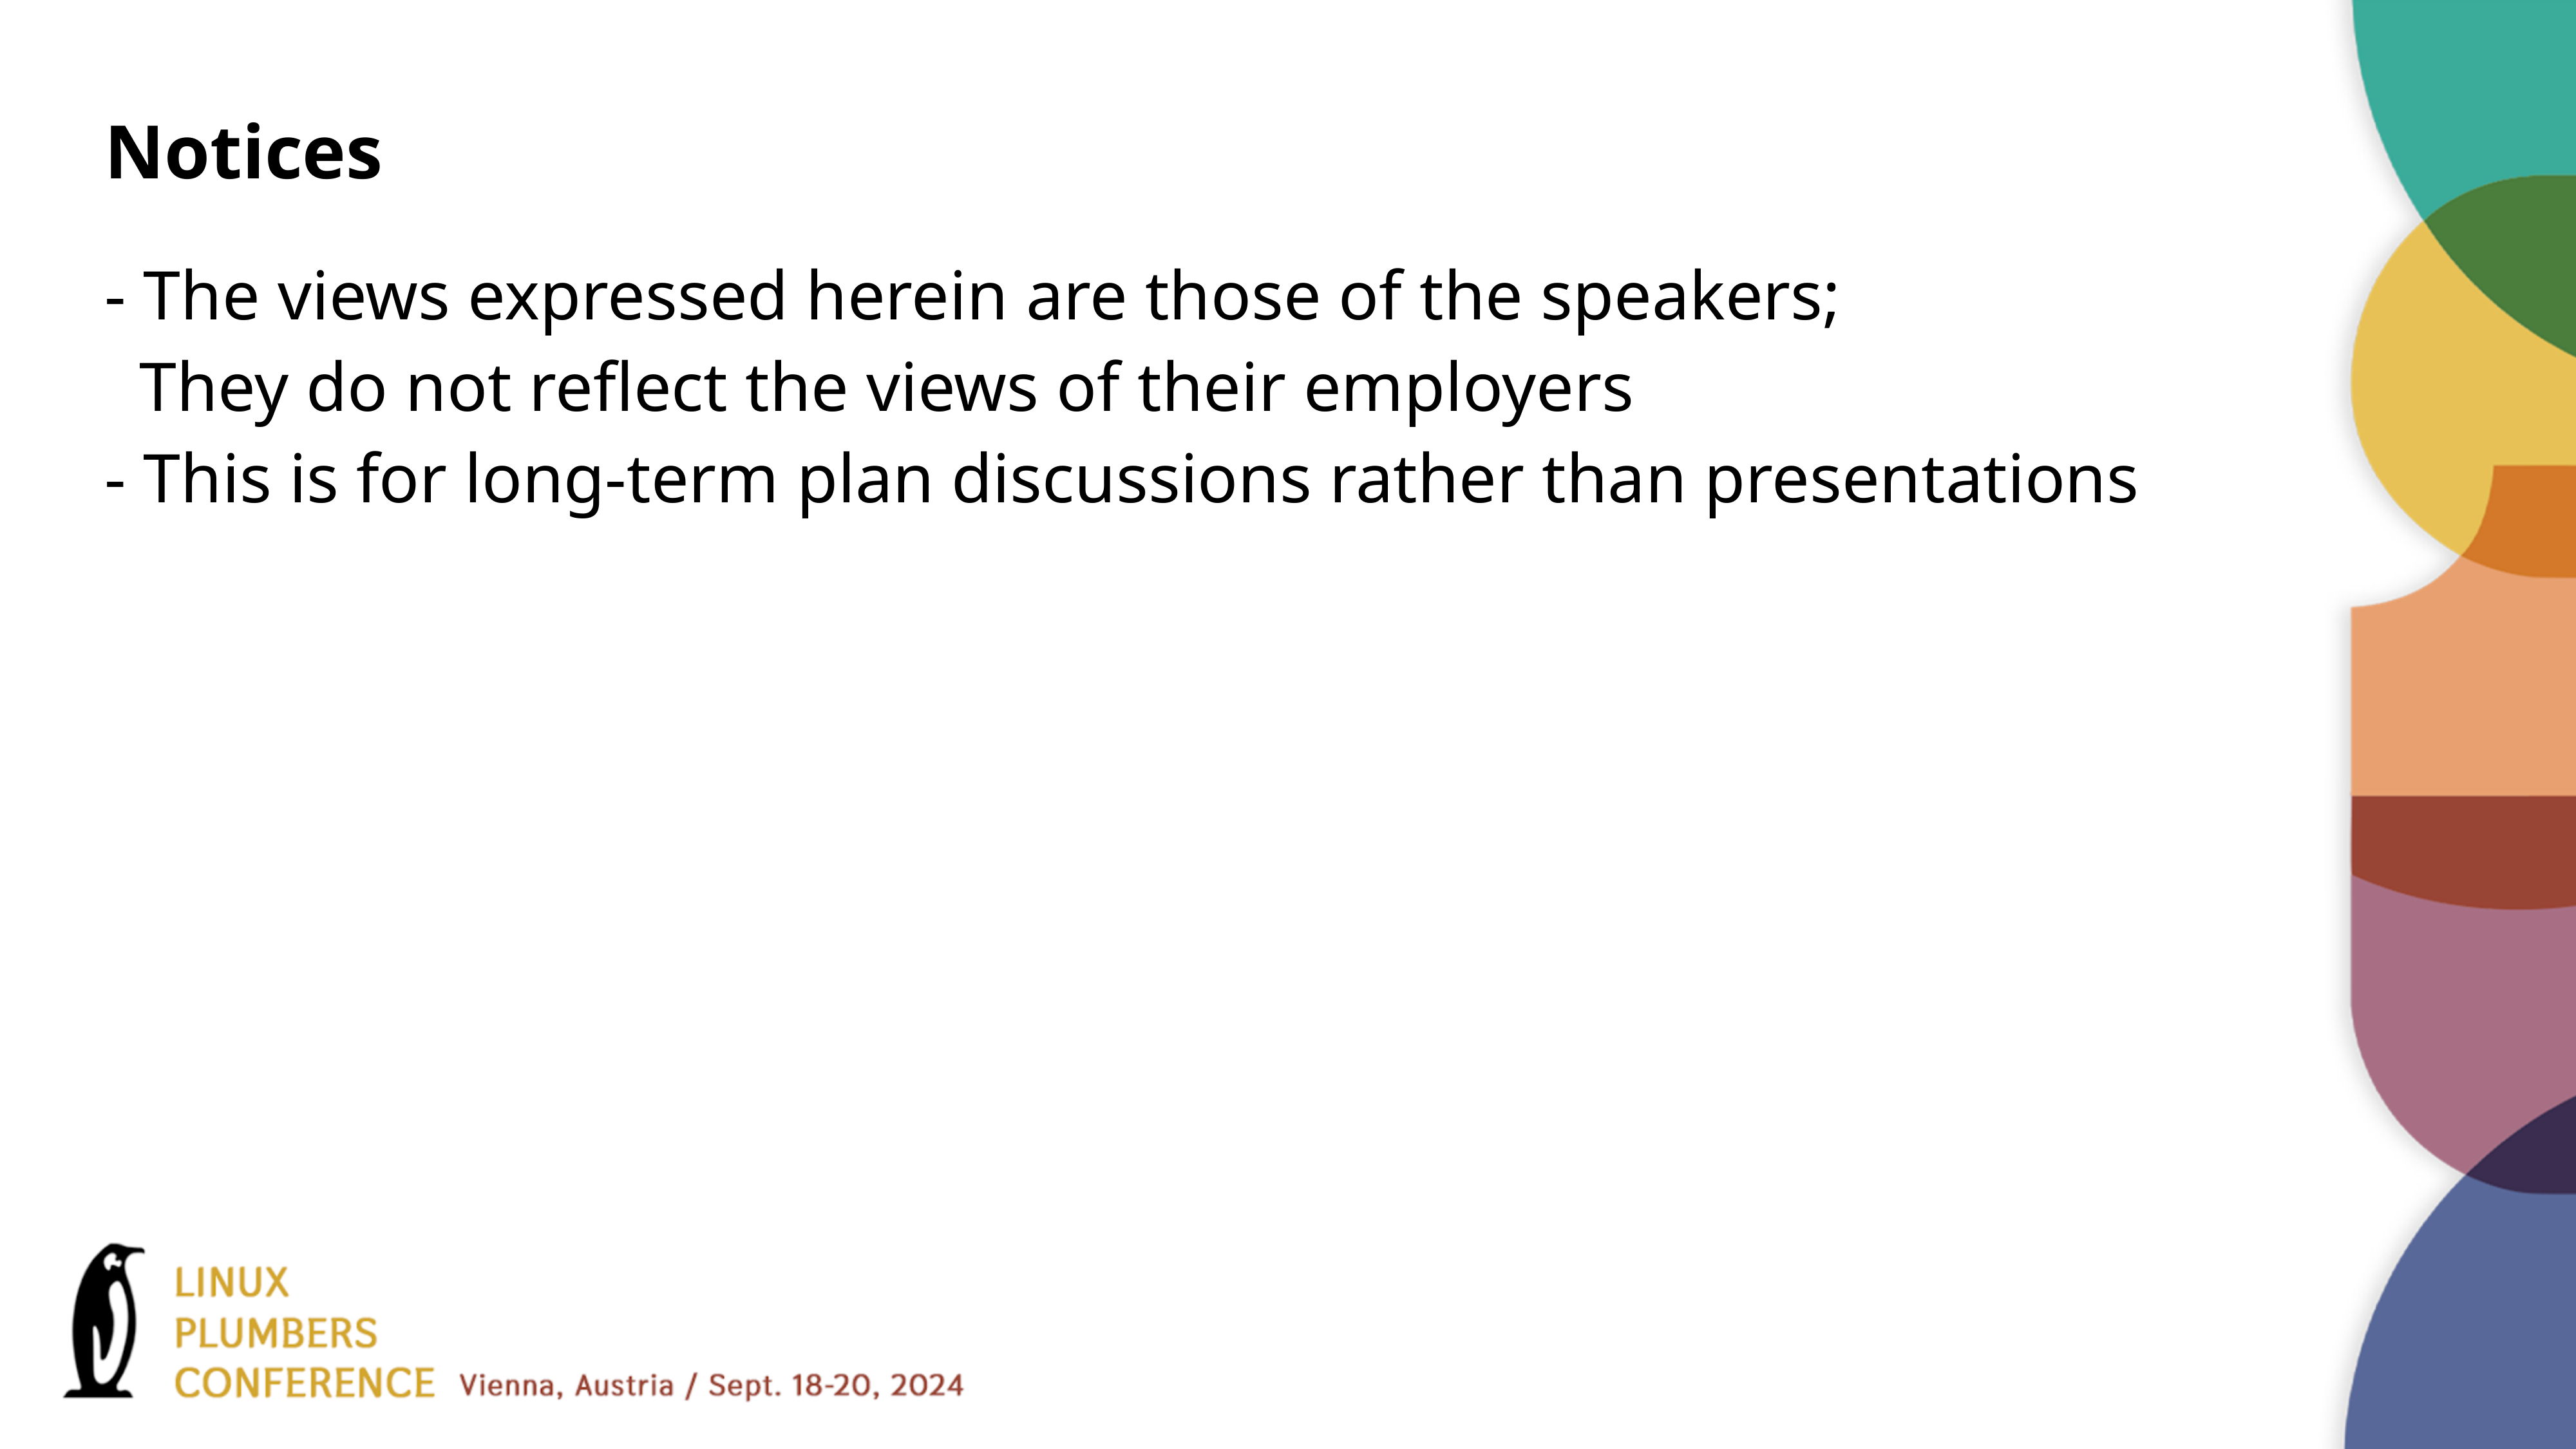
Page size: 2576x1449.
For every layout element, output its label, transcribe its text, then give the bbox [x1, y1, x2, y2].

picture [0, 0, 2576, 1449]
text_box - The views expressed herein are those of the speakers; They do not reflect the views of their employers - This is for long-term plan discussions rather than presentations [95, 243, 2320, 1141]
text_box Notices [95, 95, 2320, 209]
